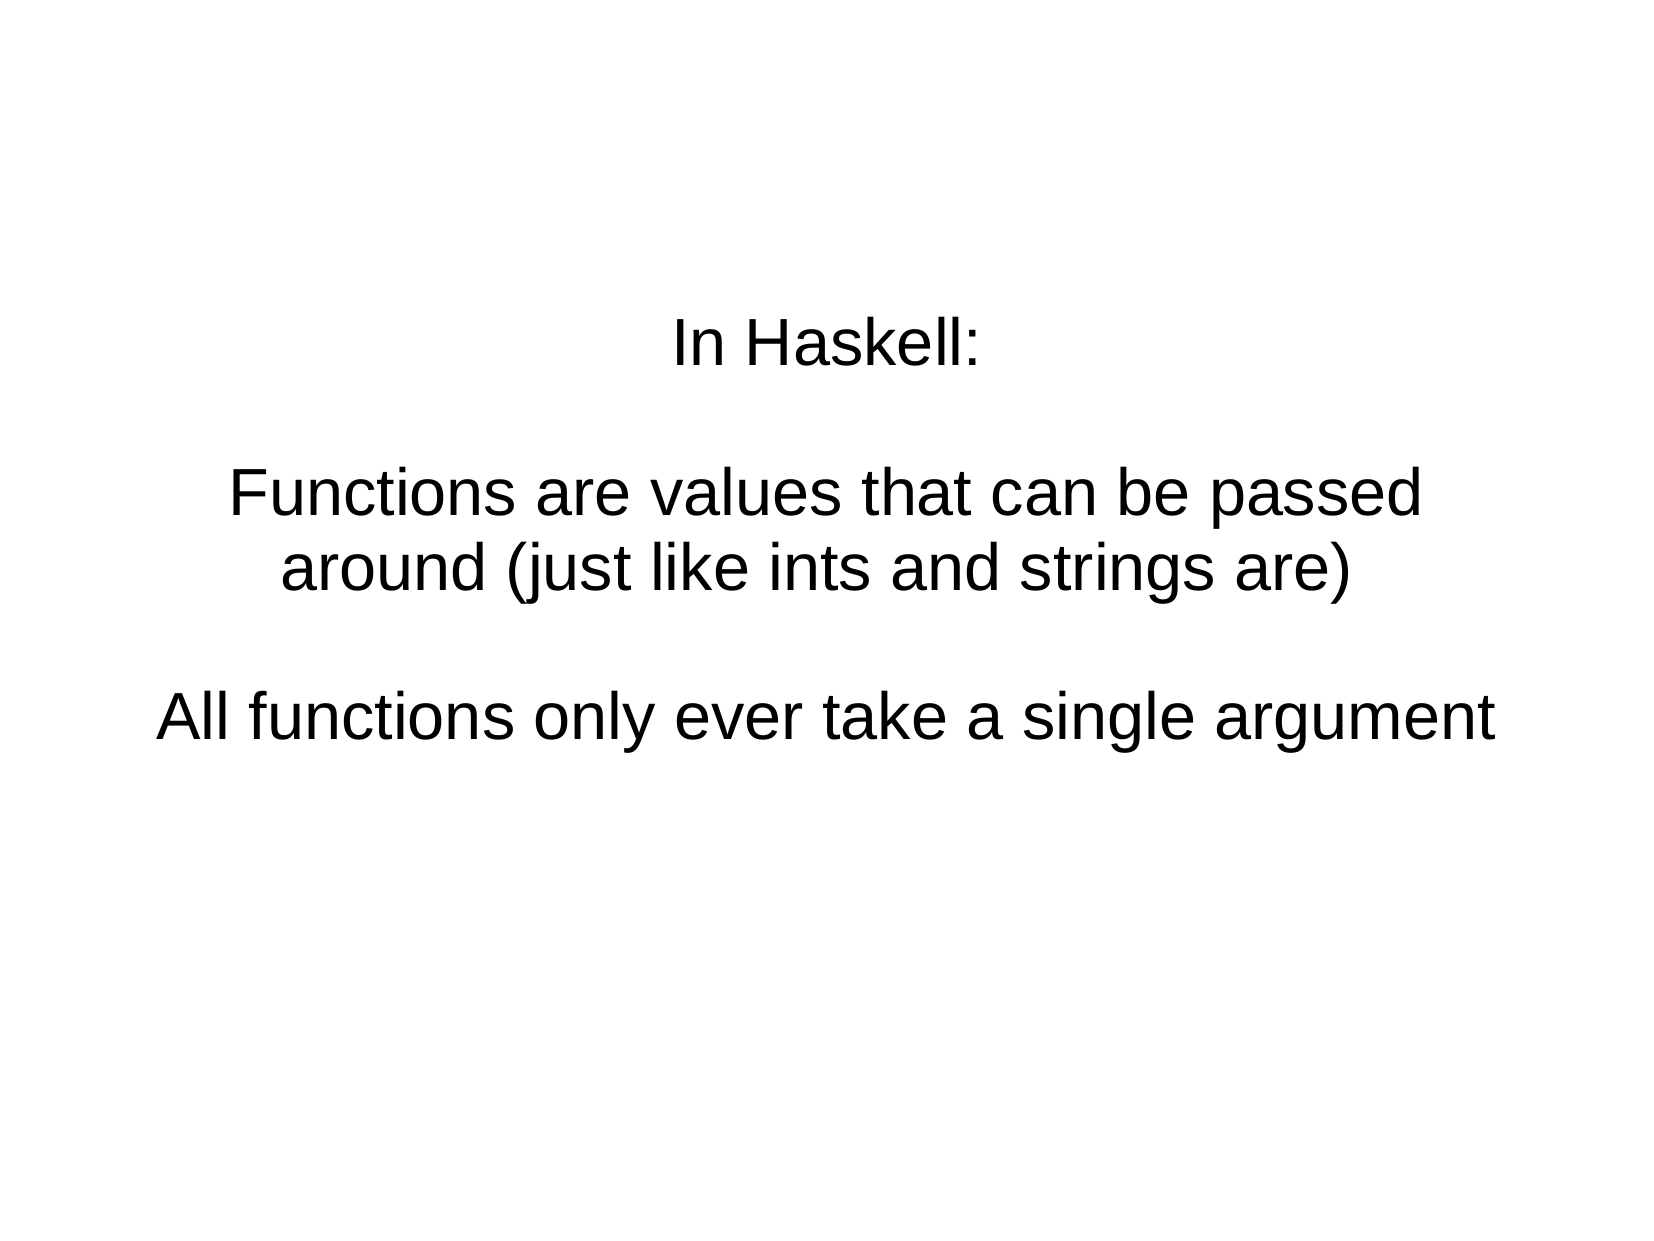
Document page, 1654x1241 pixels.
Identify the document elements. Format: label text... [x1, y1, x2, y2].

subtitle In Haskell: Functions are values that can be passed around (just like ints and strings are) All functions only ever take a single argument [82, 49, 1571, 1010]
